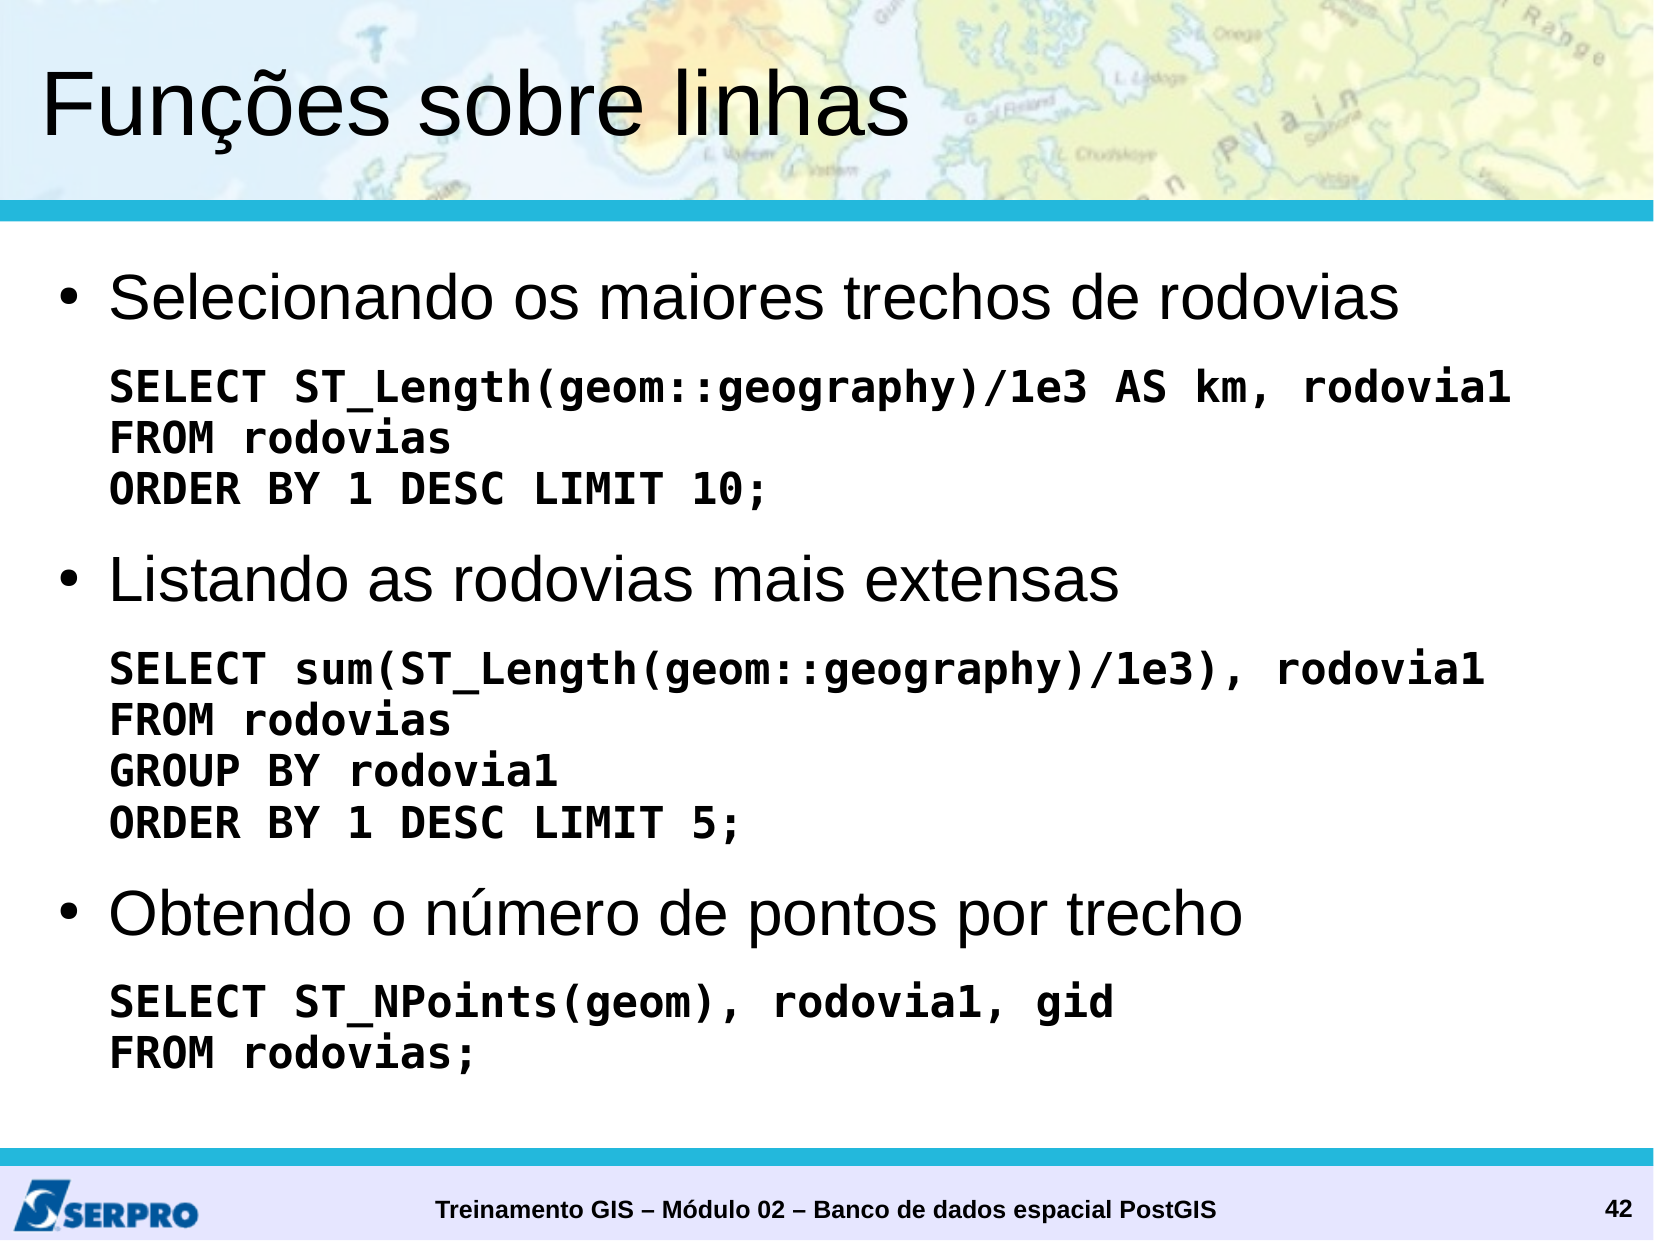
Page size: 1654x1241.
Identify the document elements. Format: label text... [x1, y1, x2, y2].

picture [10, 1177, 201, 1235]
list Selecionando os maiores trechos de rodovias SELECT ST_Length(geom::geography)/1e3 AS km, rodovia1 FROM rodovias ORDER BY 1 DESC LIMIT 10; Listando as rodovias mais extensas SELECT sum(ST_Length(geom::geography)/1e3), rodovia1 FROM rodovias GROUP BY rodovia1 ORDER BY 1 DESC LIMIT 5; Obtendo o número de pontos por trecho SELECT ST_NPoints(geom), rodovia1, gid FROM rodovias; [40, 261, 1616, 1081]
title Funções sobre linhas [40, 49, 1614, 159]
